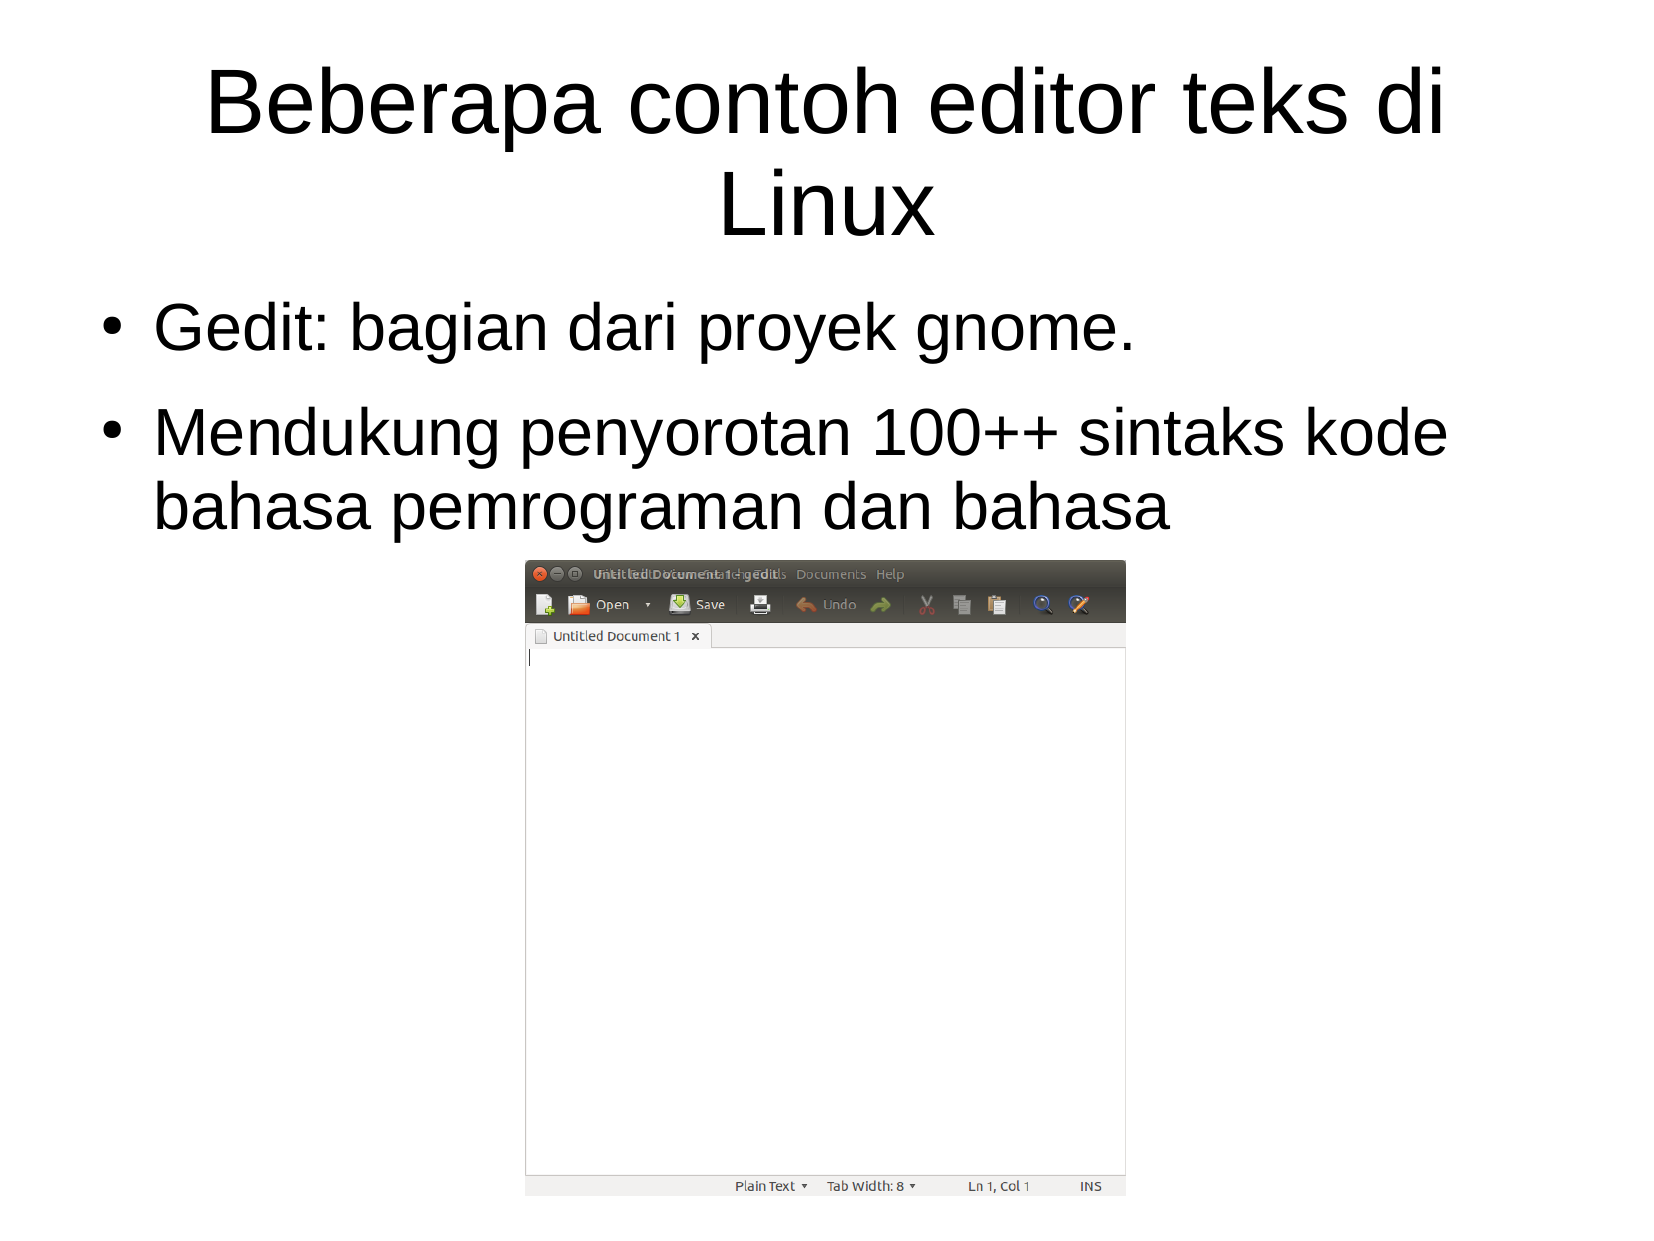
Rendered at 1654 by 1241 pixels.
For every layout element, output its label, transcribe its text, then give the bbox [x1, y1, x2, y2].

picture [525, 560, 1126, 1196]
list Gedit: bagian dari proyek gnome. Mendukung penyorotan 100++ sintaks kode bahasa pemrograman dan bahasa [82, 290, 1571, 1010]
title Beberapa contoh editor teks di Linux [82, 49, 1571, 257]
